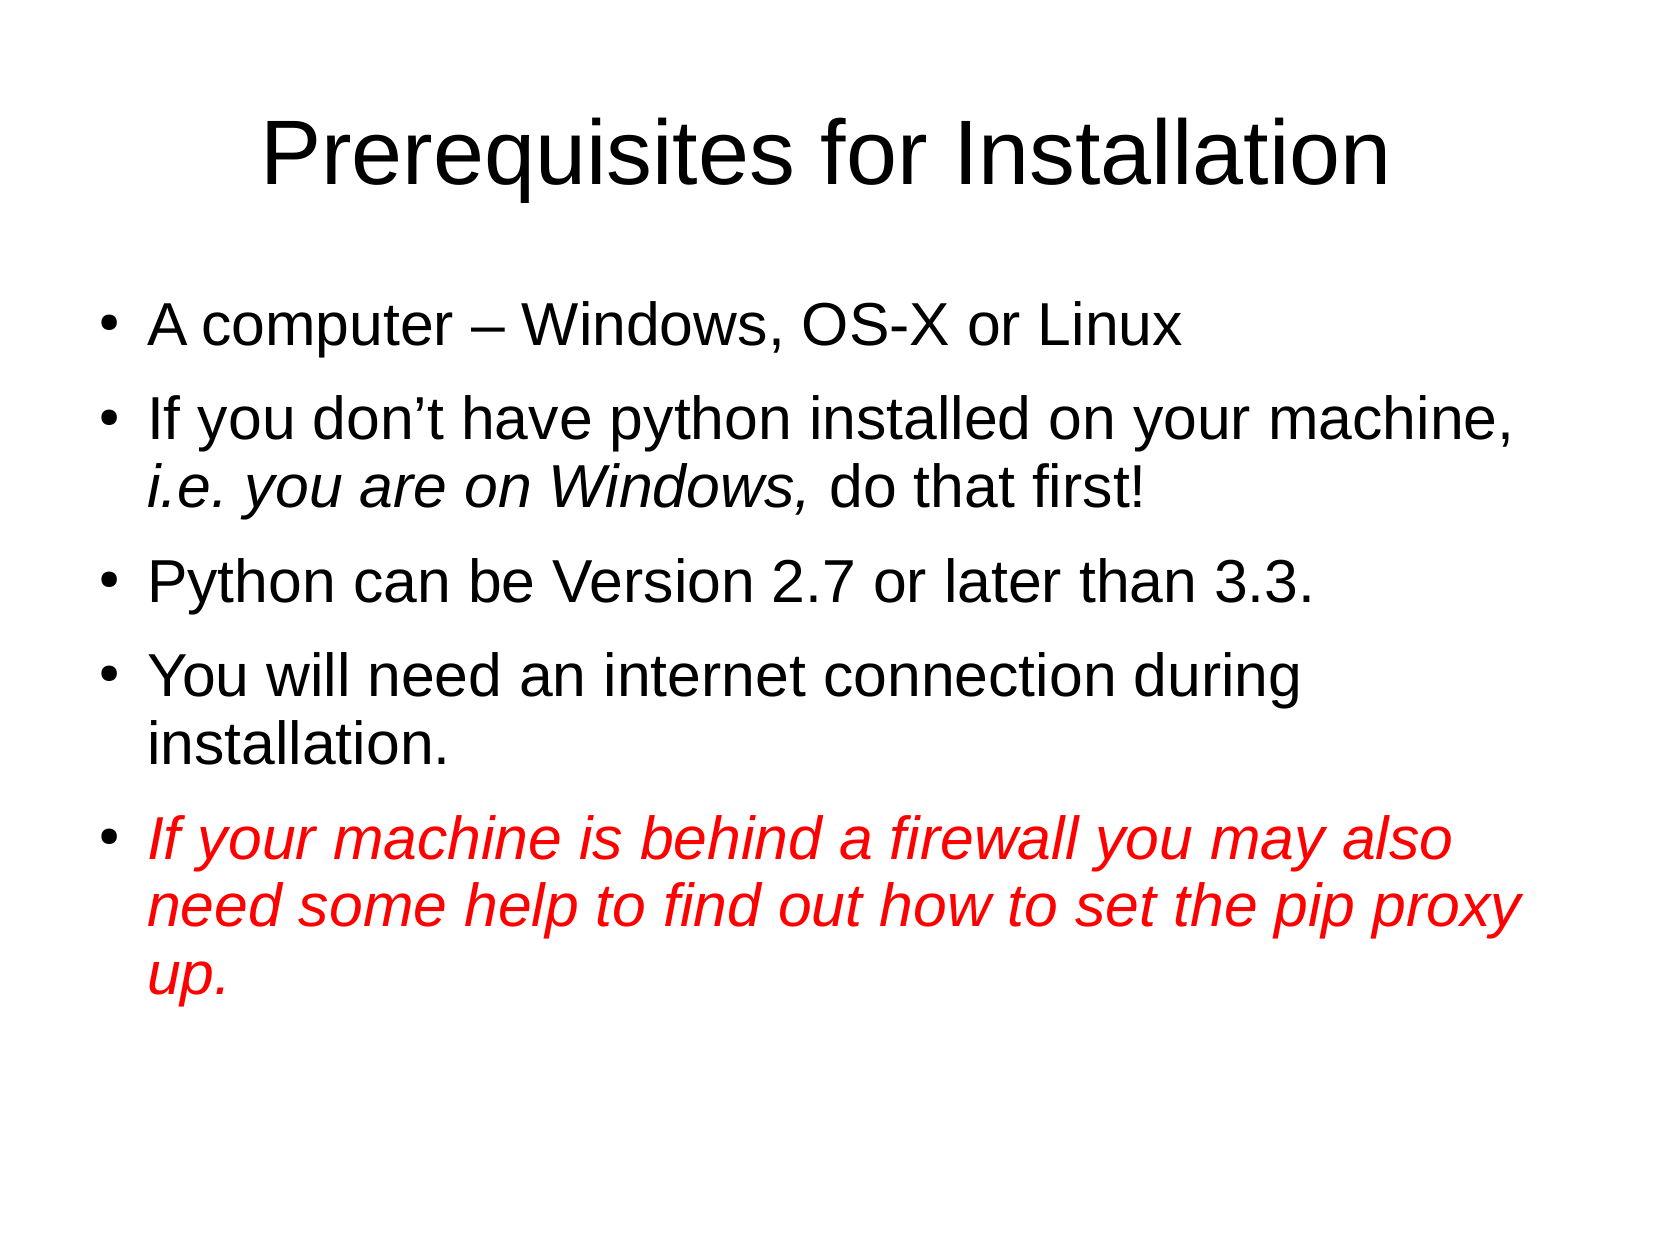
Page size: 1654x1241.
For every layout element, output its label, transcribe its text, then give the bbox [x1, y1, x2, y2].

title Prerequisites for Installation [82, 49, 1571, 257]
list A computer – Windows, OS-X or Linux If you don’t have python installed on your machine, i.e. you are on Windows, do that first! Python can be Version 2.7 or later than 3.3. You will need an internet connection during installation. If your machine is behind a firewall you may also need some help to find out how to set the pip proxy up. [82, 290, 1571, 1010]
